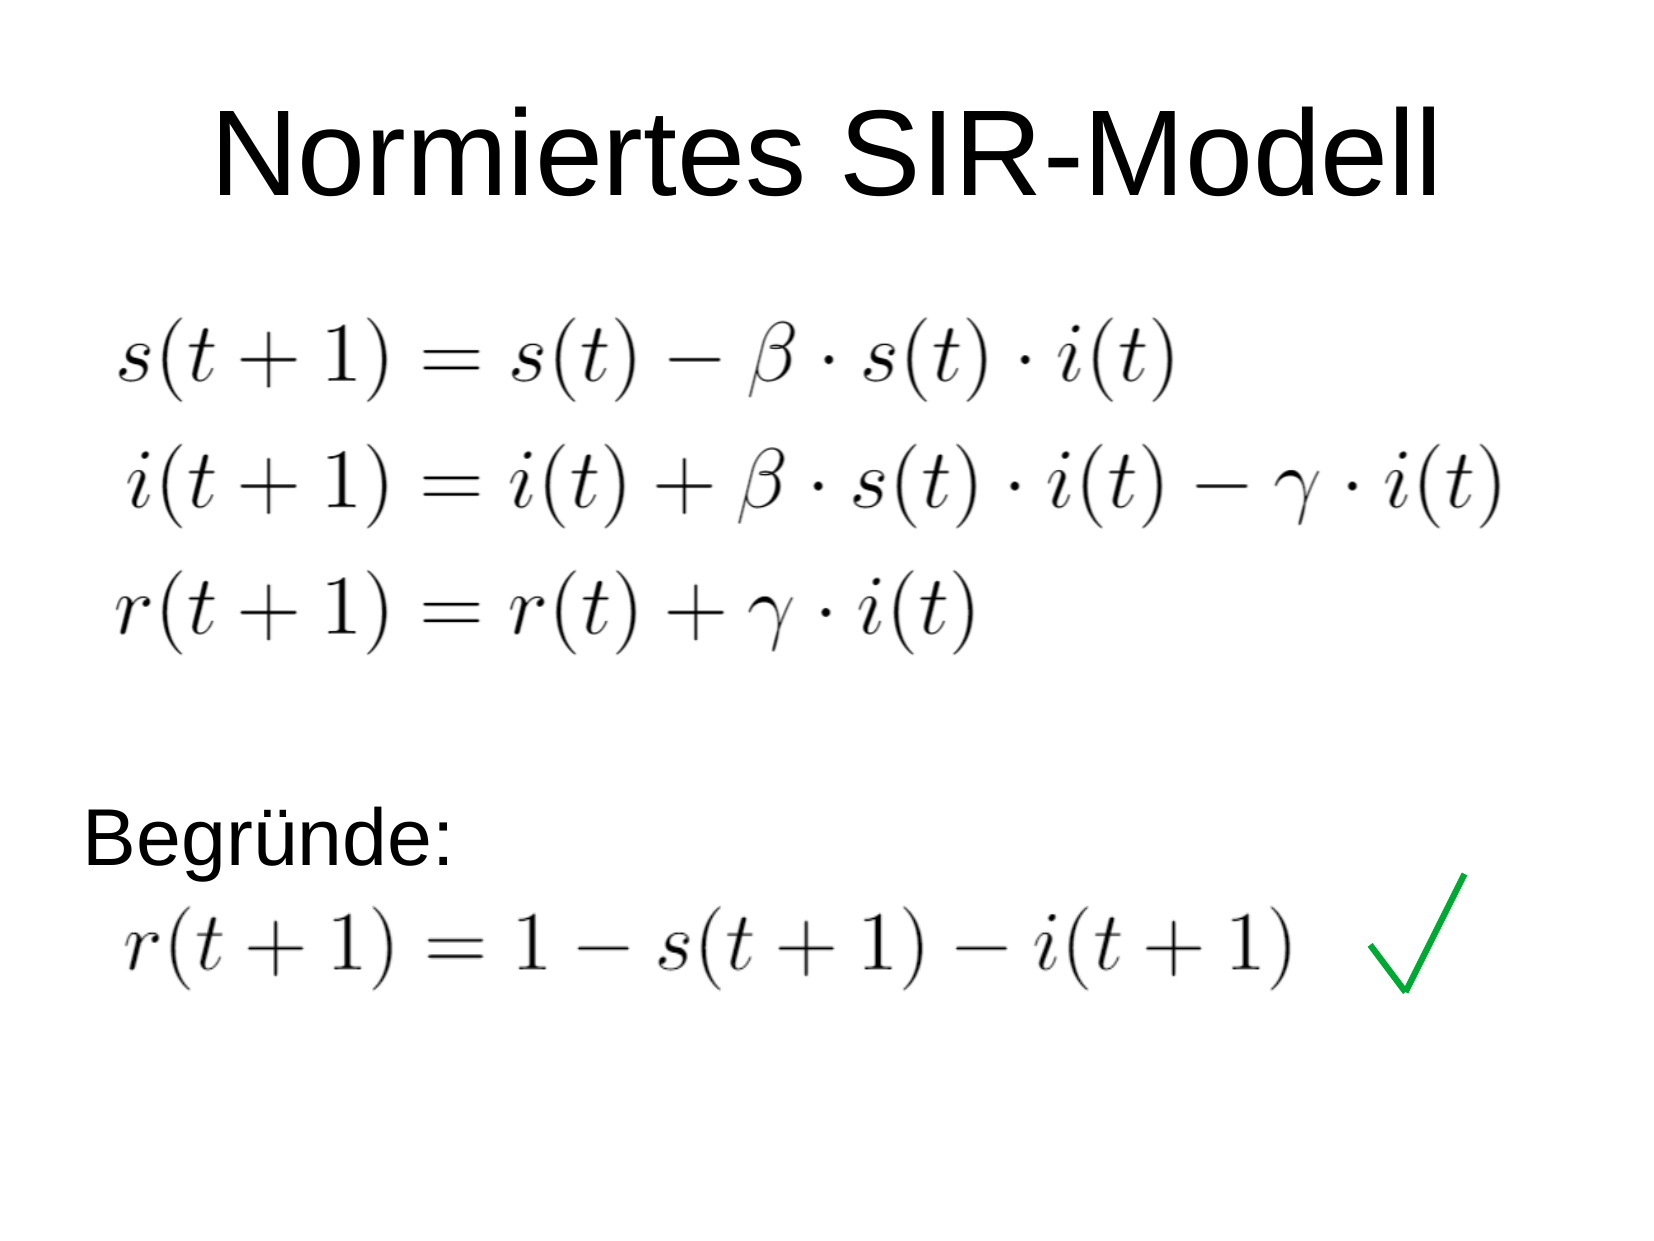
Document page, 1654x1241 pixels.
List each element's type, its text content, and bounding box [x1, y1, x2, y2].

title Normiertes SIR-Modell [82, 49, 1571, 257]
picture [88, 289, 1536, 672]
picture [107, 890, 1315, 1002]
list Begründe: [82, 290, 1571, 1010]
